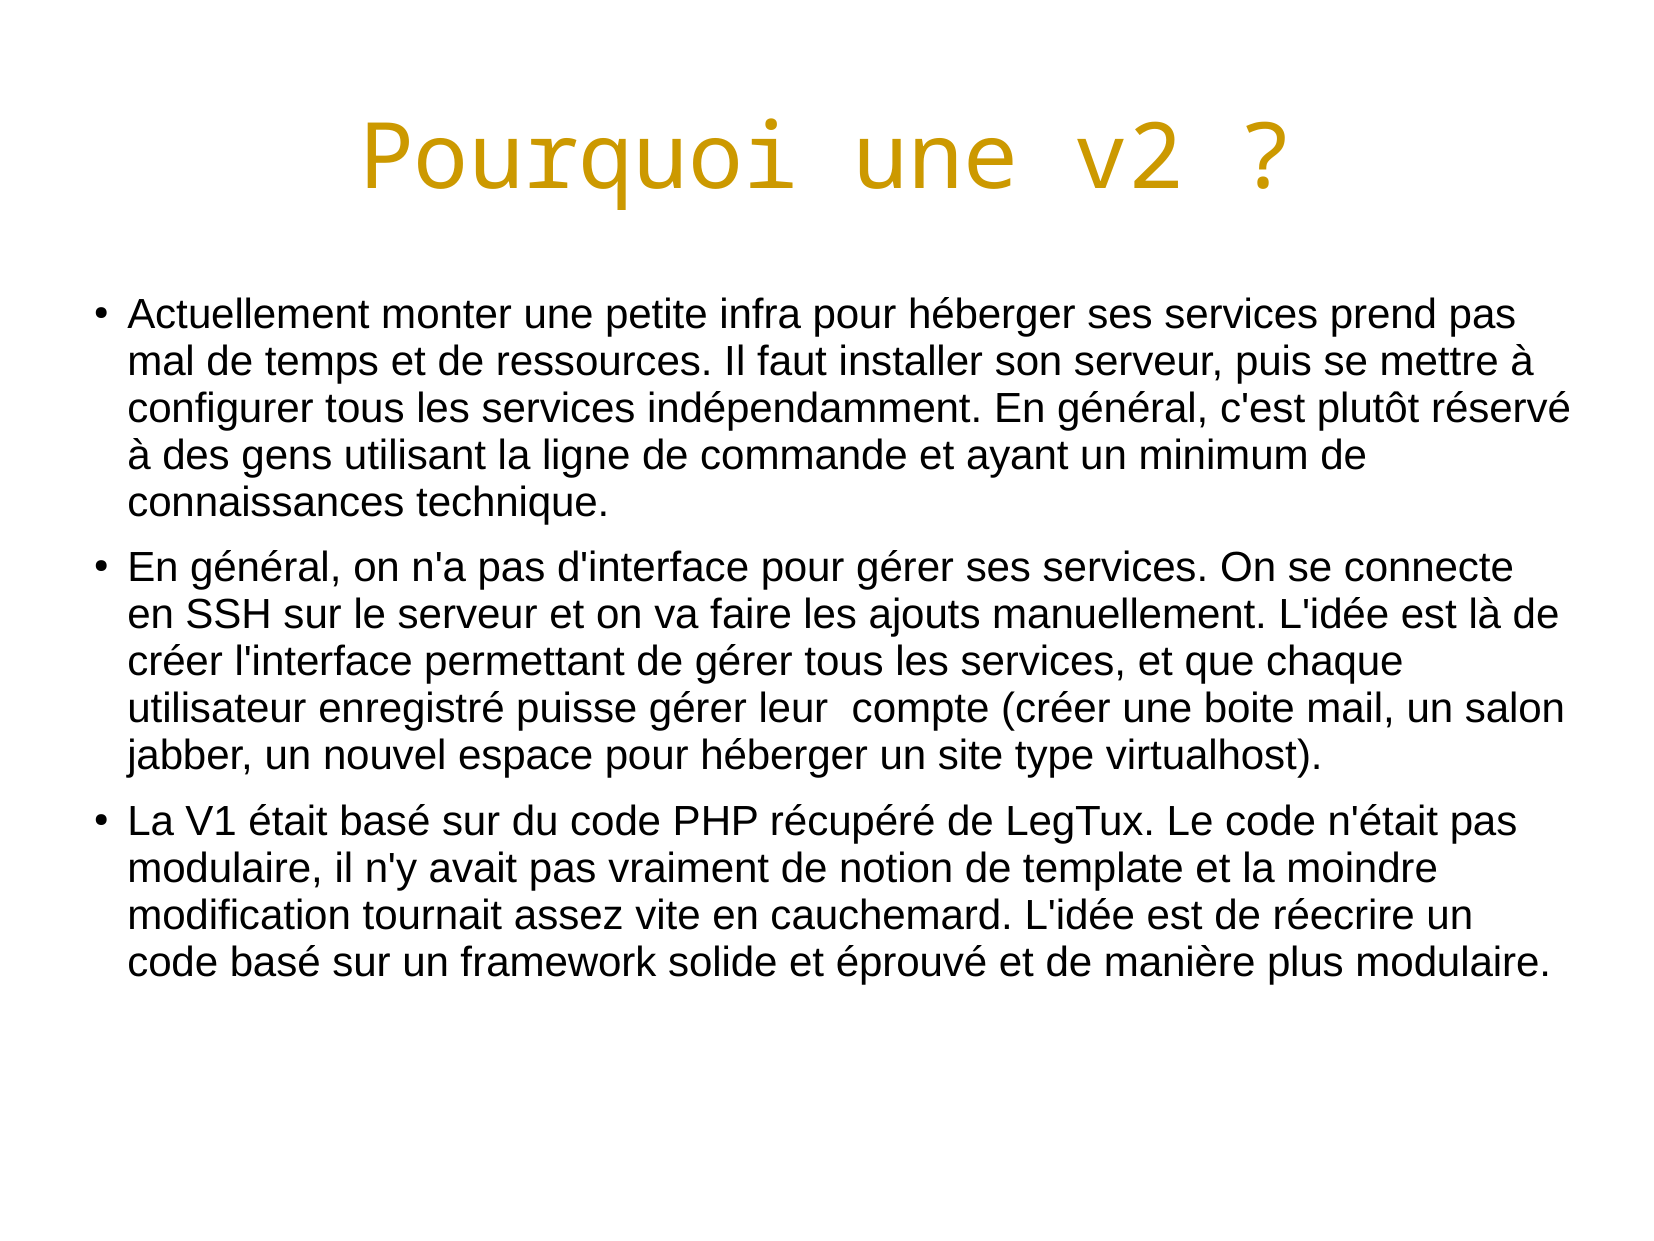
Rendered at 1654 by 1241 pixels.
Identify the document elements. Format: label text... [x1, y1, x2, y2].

list Actuellement monter une petite infra pour héberger ses services prend pas mal de temps et de ressources. Il faut installer son serveur, puis se mettre à configurer tous les services indépendamment. En général, c'est plutôt réservé à des gens utilisant la ligne de commande et ayant un minimum de connaissances technique. En général, on n'a pas d'interface pour gérer ses services. On se connecte en SSH sur le serveur et on va faire les ajouts manuellement. L'idée est là de créer l'interface permettant de gérer tous les services, et que chaque utilisateur enregistré puisse gérer leur compte (créer une boite mail, un salon jabber, un nouvel espace pour héberger un site type virtualhost). La V1 était basé sur du code PHP récupéré de LegTux. Le code n'était pas modulaire, il n'y avait pas vraiment de notion de template et la moindre modification tournait assez vite en cauchemard. L'idée est de réecrire un code basé sur un framework solide et éprouvé et de manière plus modulaire. [82, 290, 1571, 1010]
title Pourquoi une v2 ? [82, 49, 1571, 257]
